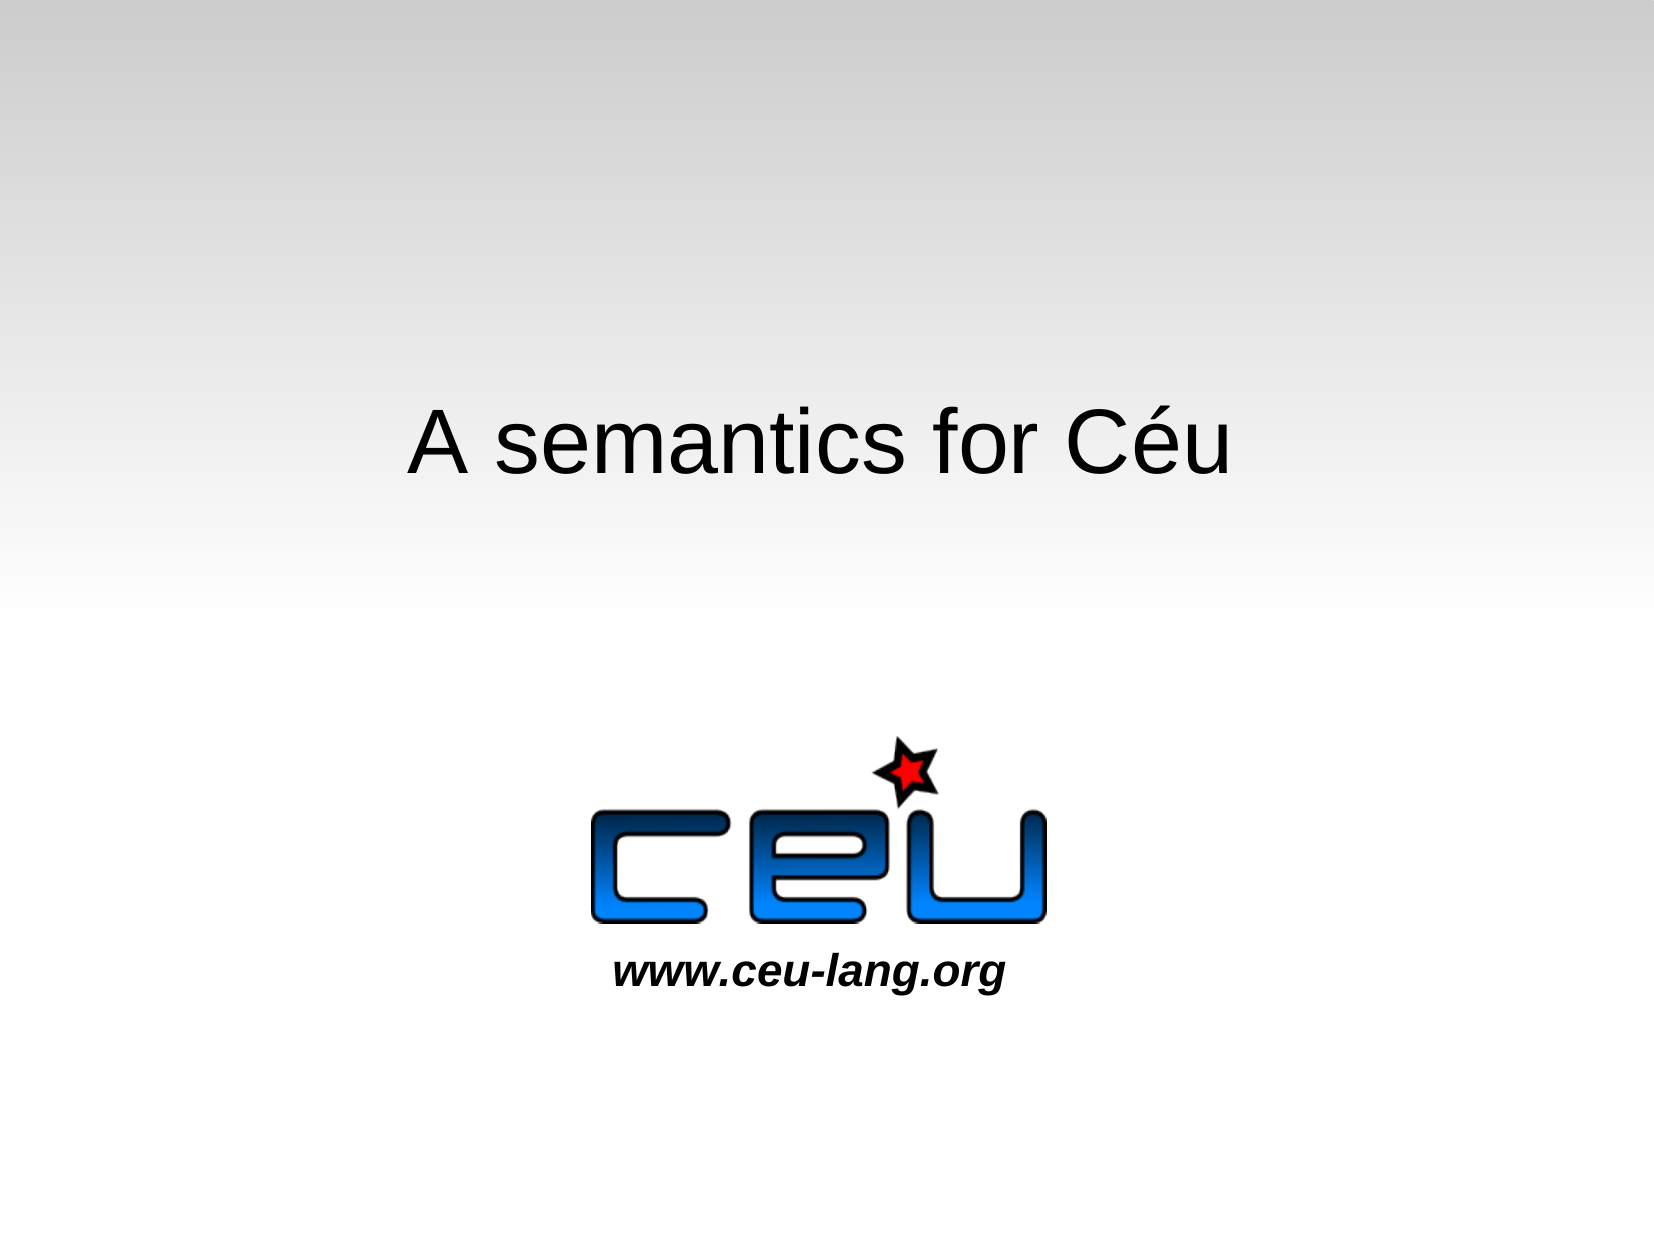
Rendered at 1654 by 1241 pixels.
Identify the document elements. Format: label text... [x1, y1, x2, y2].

text_box www.ceu-lang.org [215, 937, 1404, 1004]
picture [591, 736, 1047, 924]
subtitle A semantics for Céu [76, 0, 1565, 997]
